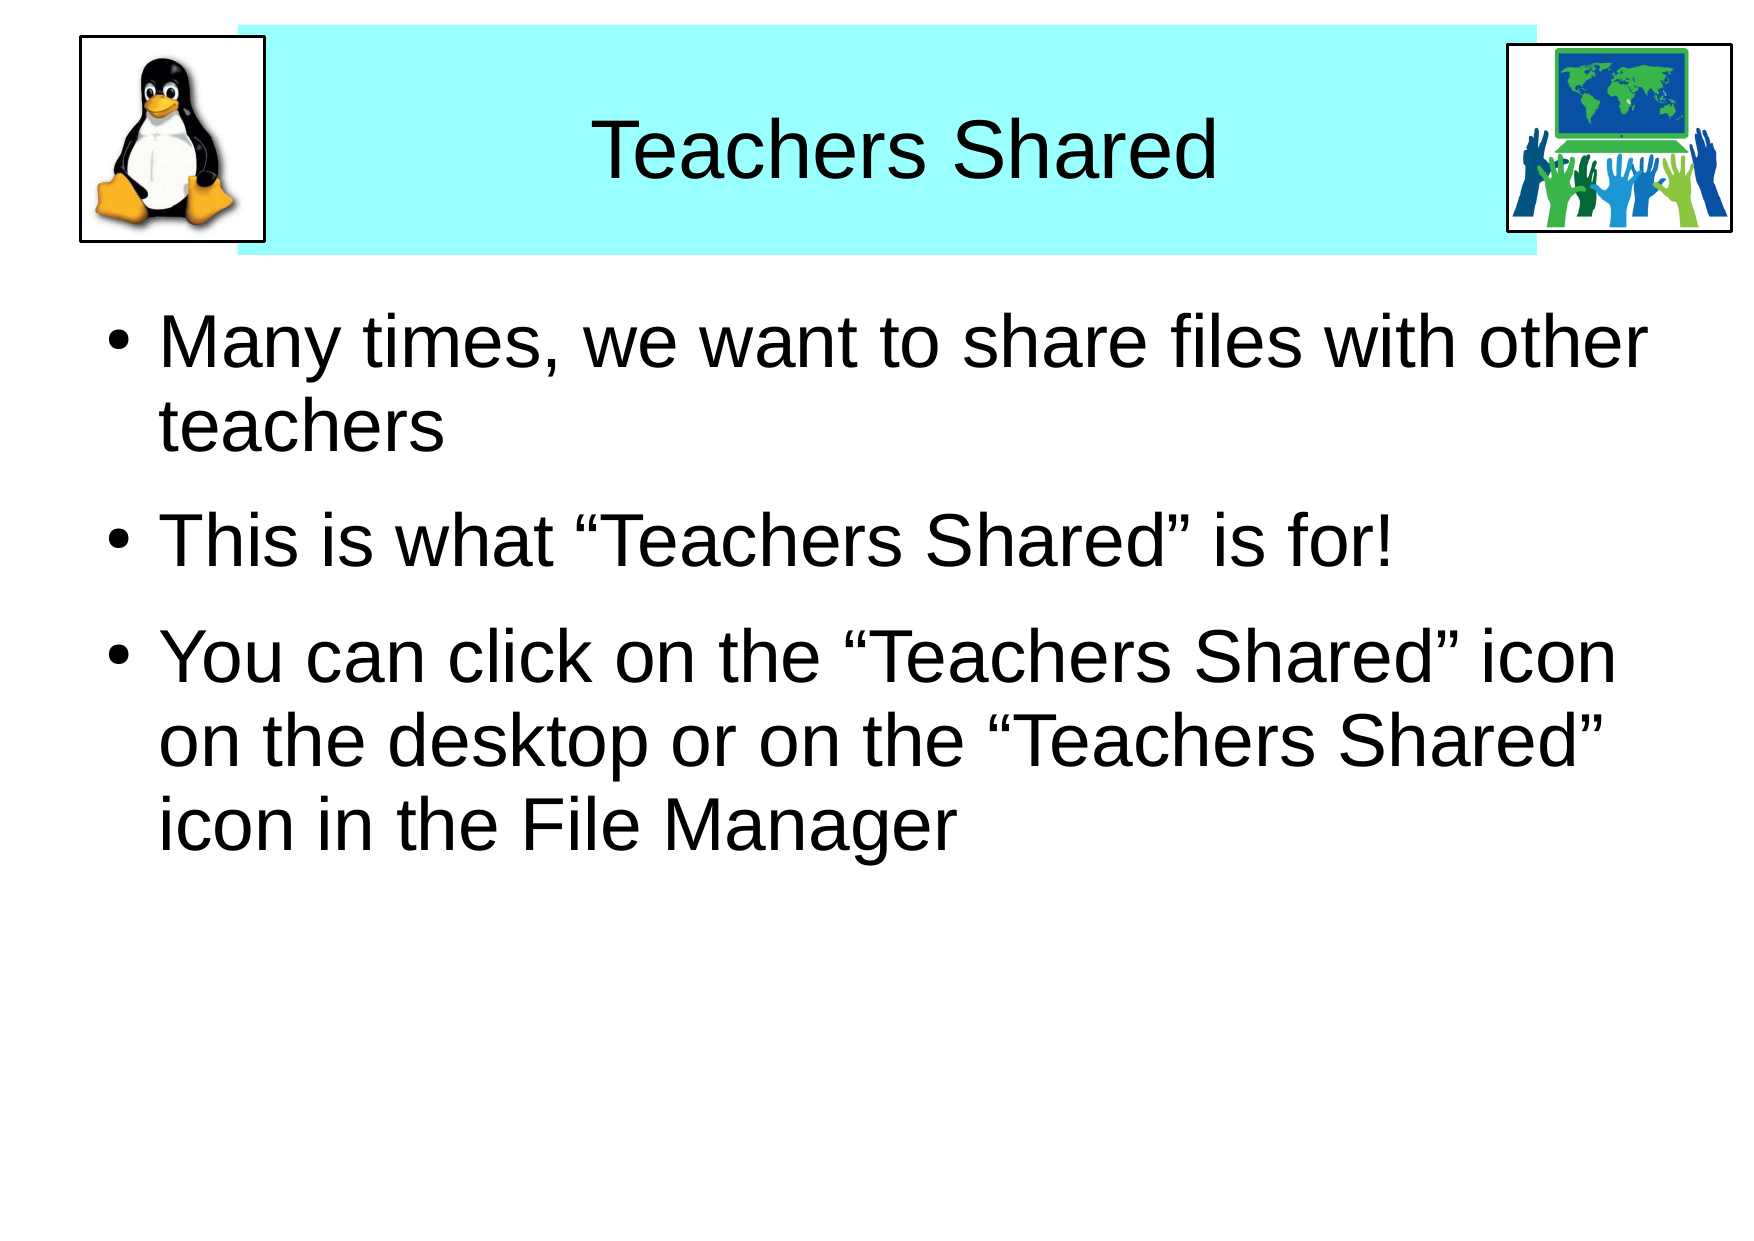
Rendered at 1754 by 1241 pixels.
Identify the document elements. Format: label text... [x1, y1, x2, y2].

picture [82, 38, 263, 240]
list Many times, we want to share files with other teachers This is what “Teachers Shared” is for! You can click on the “Teachers Shared” icon on the desktop or on the “Teachers Shared” icon in the File Manager [87, 299, 1667, 1019]
picture [1509, 46, 1730, 230]
title Teachers Shared [294, 47, 1516, 252]
